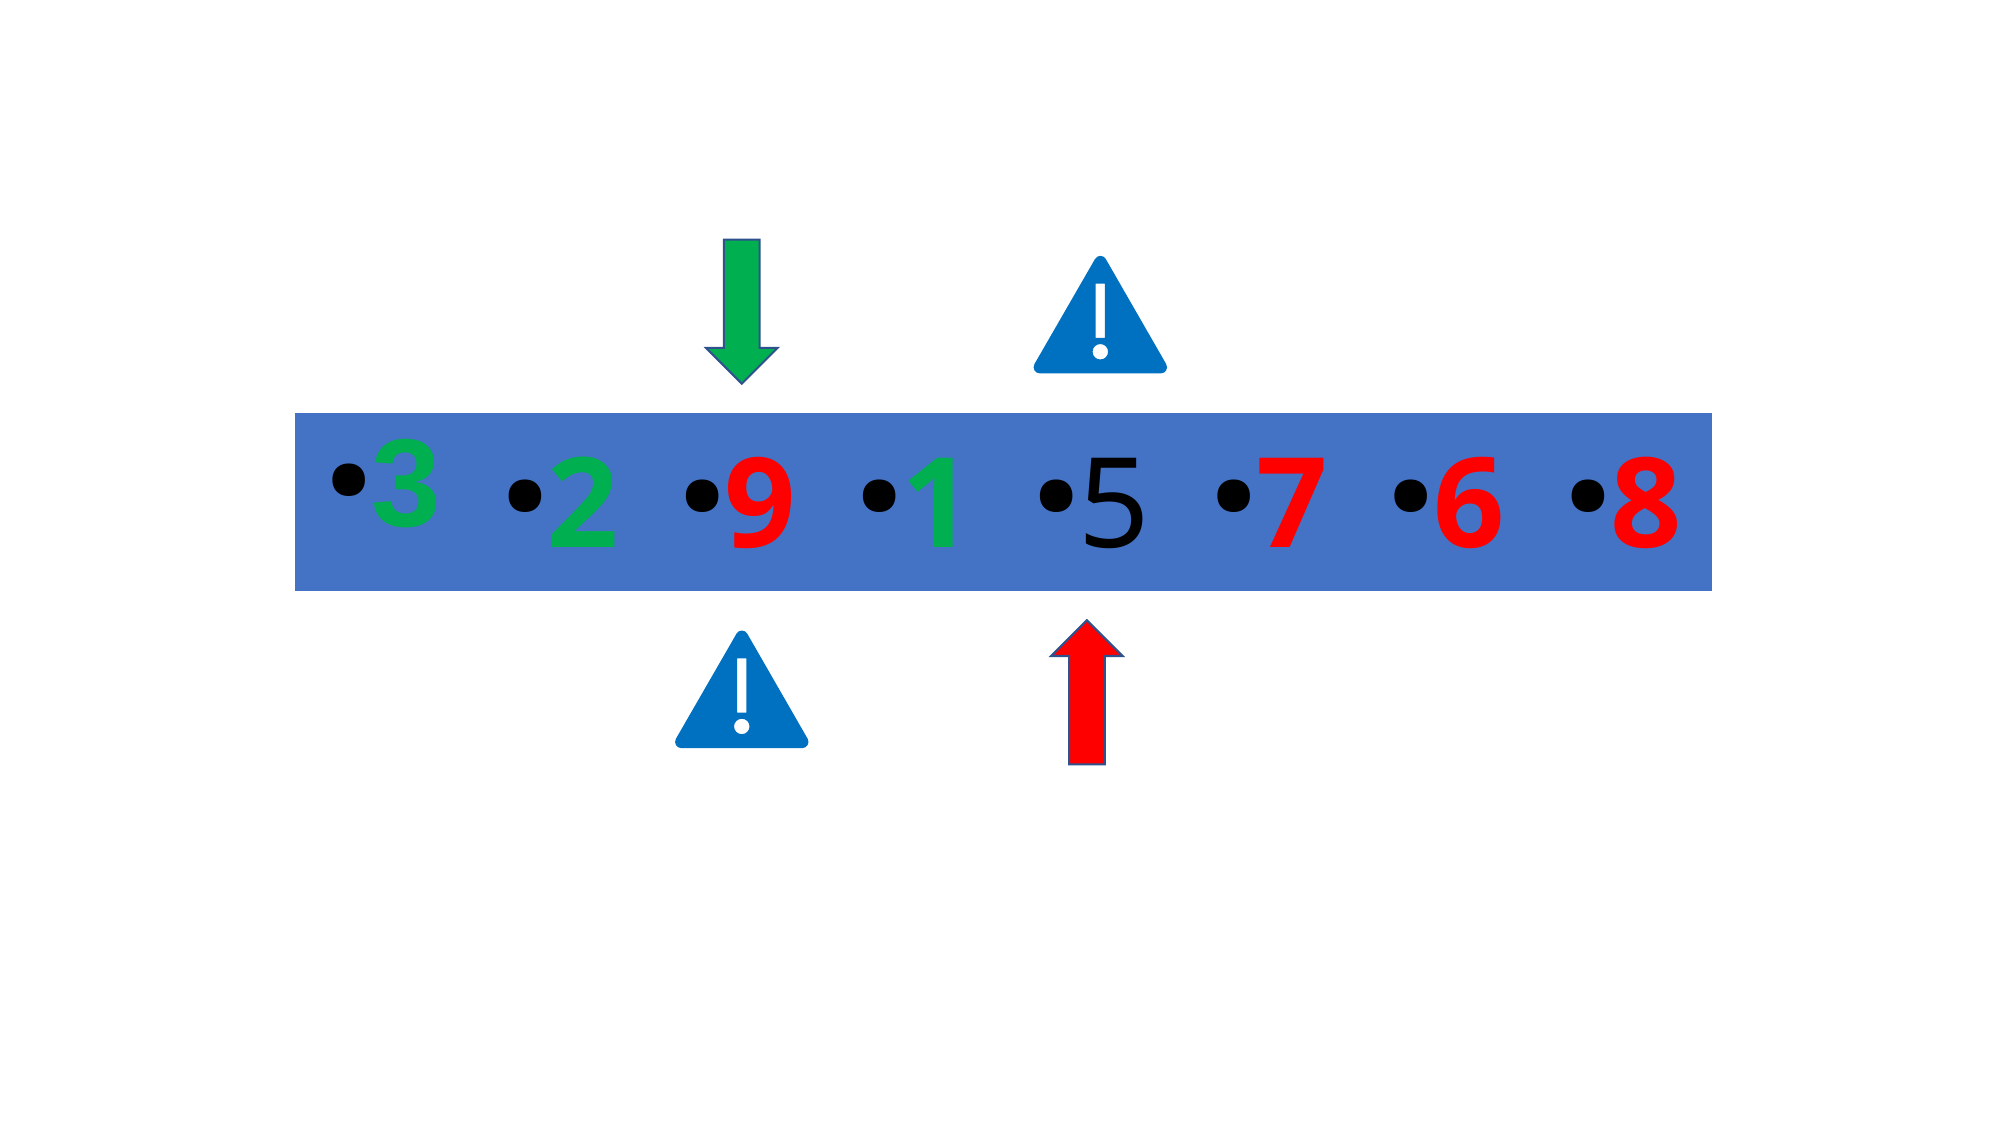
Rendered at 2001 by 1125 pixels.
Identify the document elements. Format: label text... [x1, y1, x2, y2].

picture [1025, 239, 1176, 390]
table_header 8 [1535, 413, 1712, 591]
table_header 6 [1358, 413, 1535, 591]
table_header 2 [472, 413, 649, 591]
table_header 3 [295, 413, 472, 591]
table_header 7 [1181, 413, 1358, 591]
table_header 5 [1004, 413, 1181, 591]
text_box [706, 239, 778, 384]
picture [666, 614, 817, 765]
text_box [1051, 620, 1123, 765]
table_header 1 [826, 413, 1004, 591]
table_header 9 [649, 413, 826, 591]
